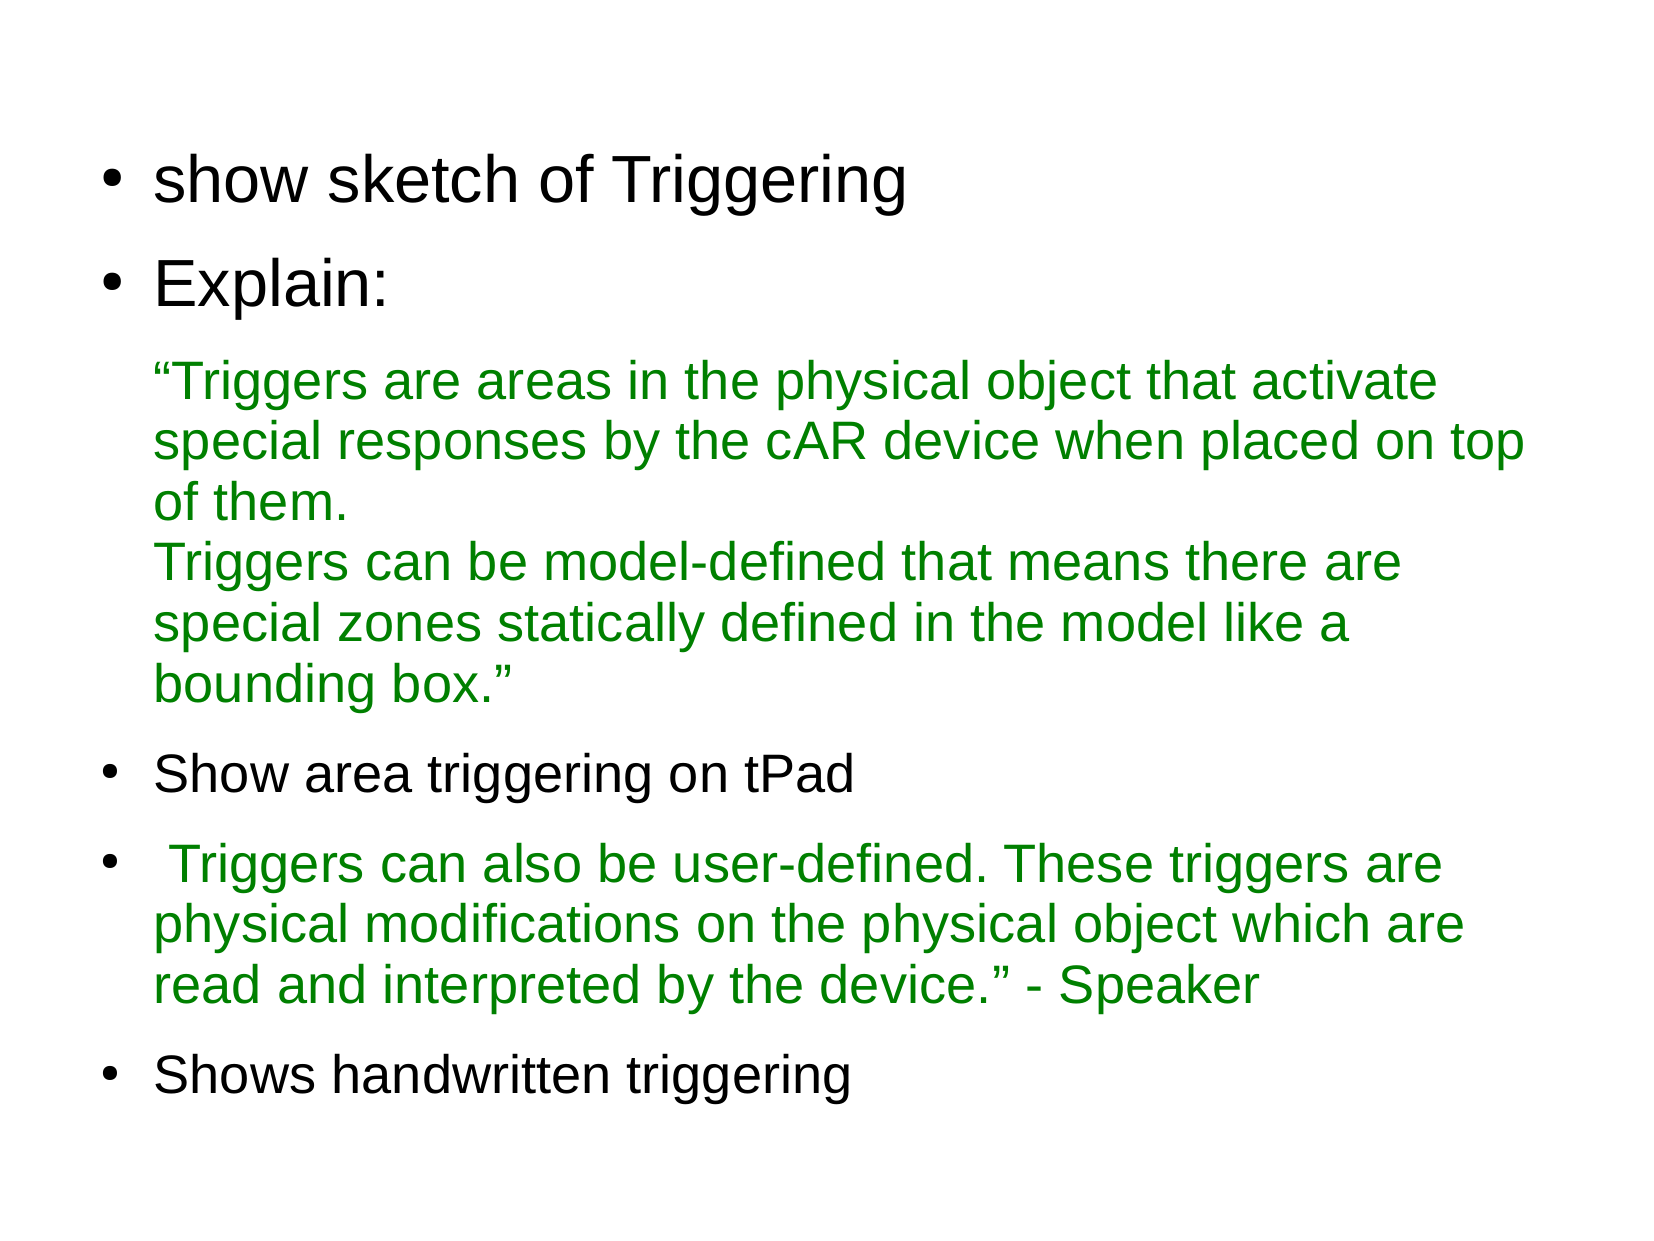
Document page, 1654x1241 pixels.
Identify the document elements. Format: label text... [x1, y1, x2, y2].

list show sketch of Triggering Explain: “Triggers are areas in the physical object that activate special responses by the cAR device when placed on top of them. Triggers can be model-defined that means there are special zones statically defined in the model like a bounding box.” Show area triggering on tPad Triggers can also be user-defined. These triggers are physical modifications on the physical object which are read and interpreted by the device.” - Speaker Shows handwritten triggering [82, 141, 1571, 1241]
